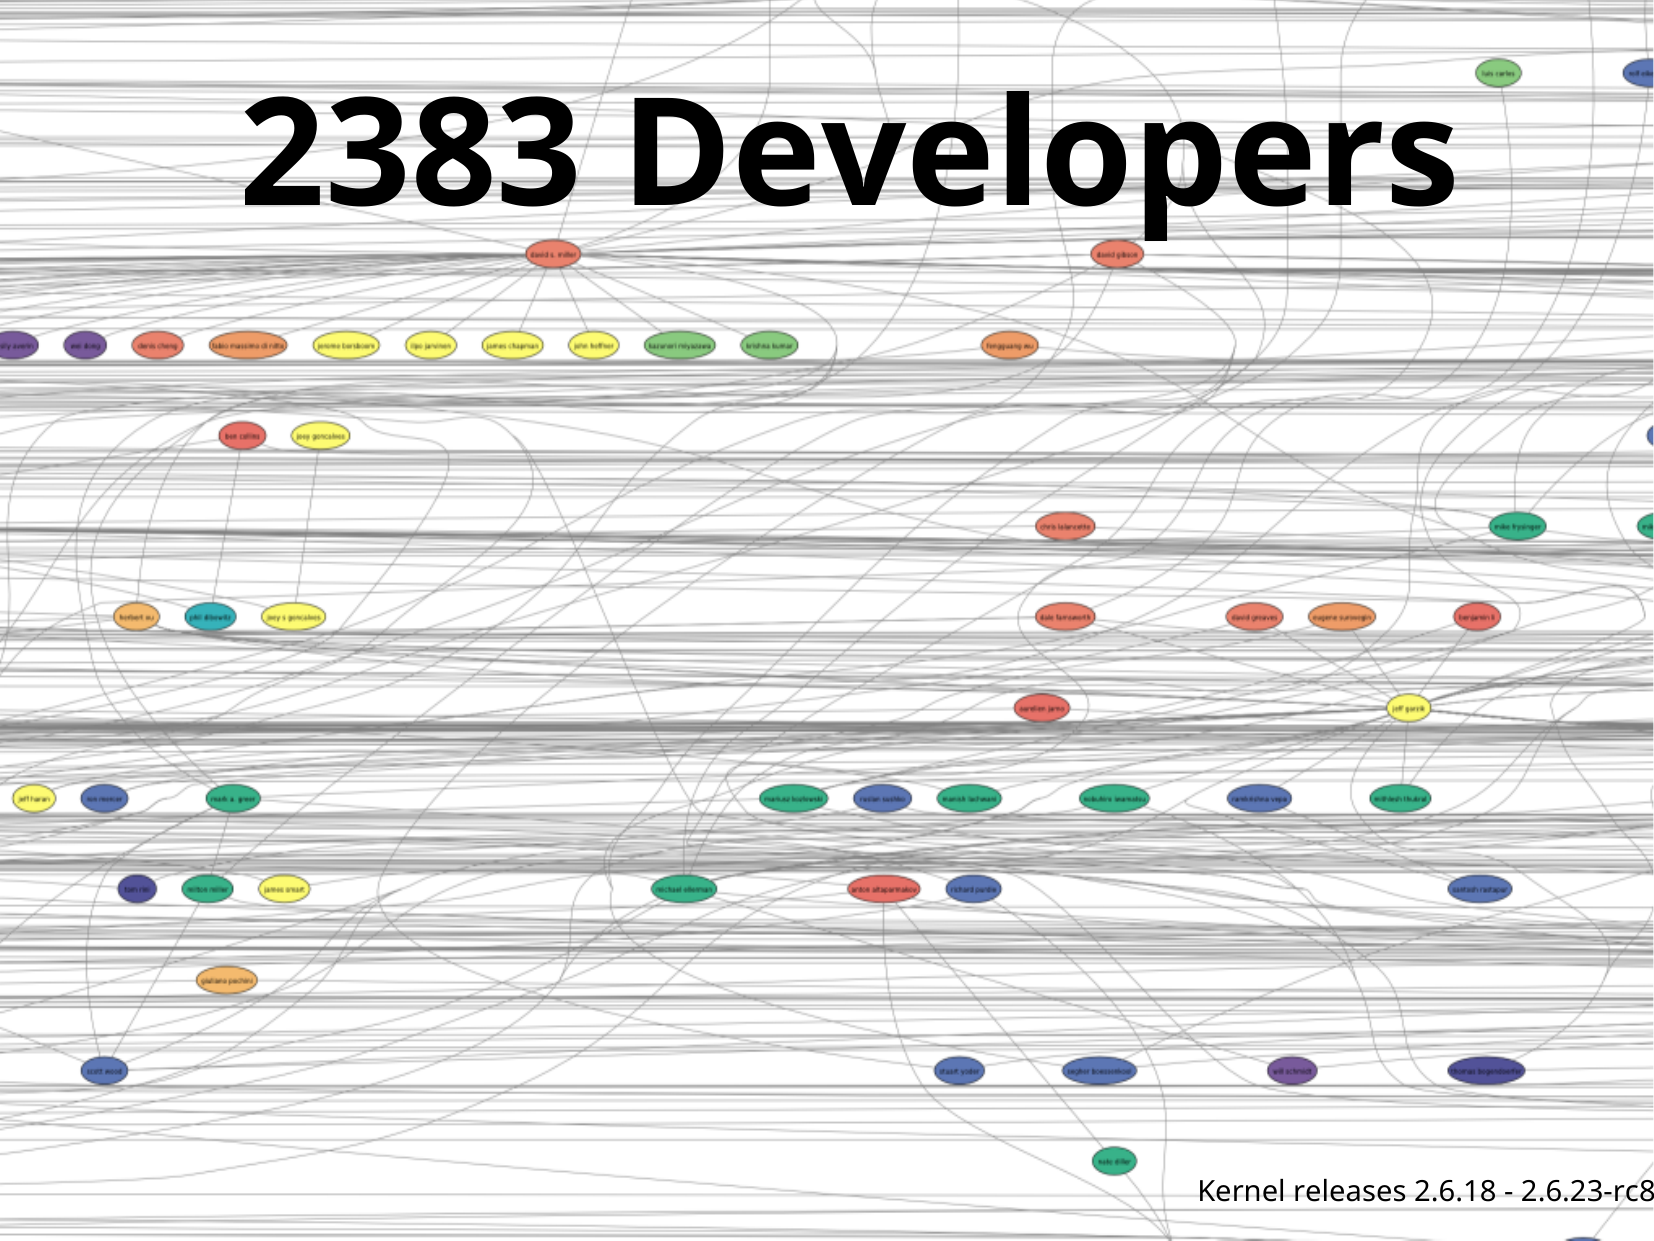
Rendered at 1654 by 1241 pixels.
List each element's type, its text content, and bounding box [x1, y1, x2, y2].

text_box Kernel releases 2.6.18 - 2.6.23-rc8 [1182, 1162, 1651, 1213]
text_box 2383 Developers [225, 37, 1419, 233]
picture [0, 0, 1654, 1241]
